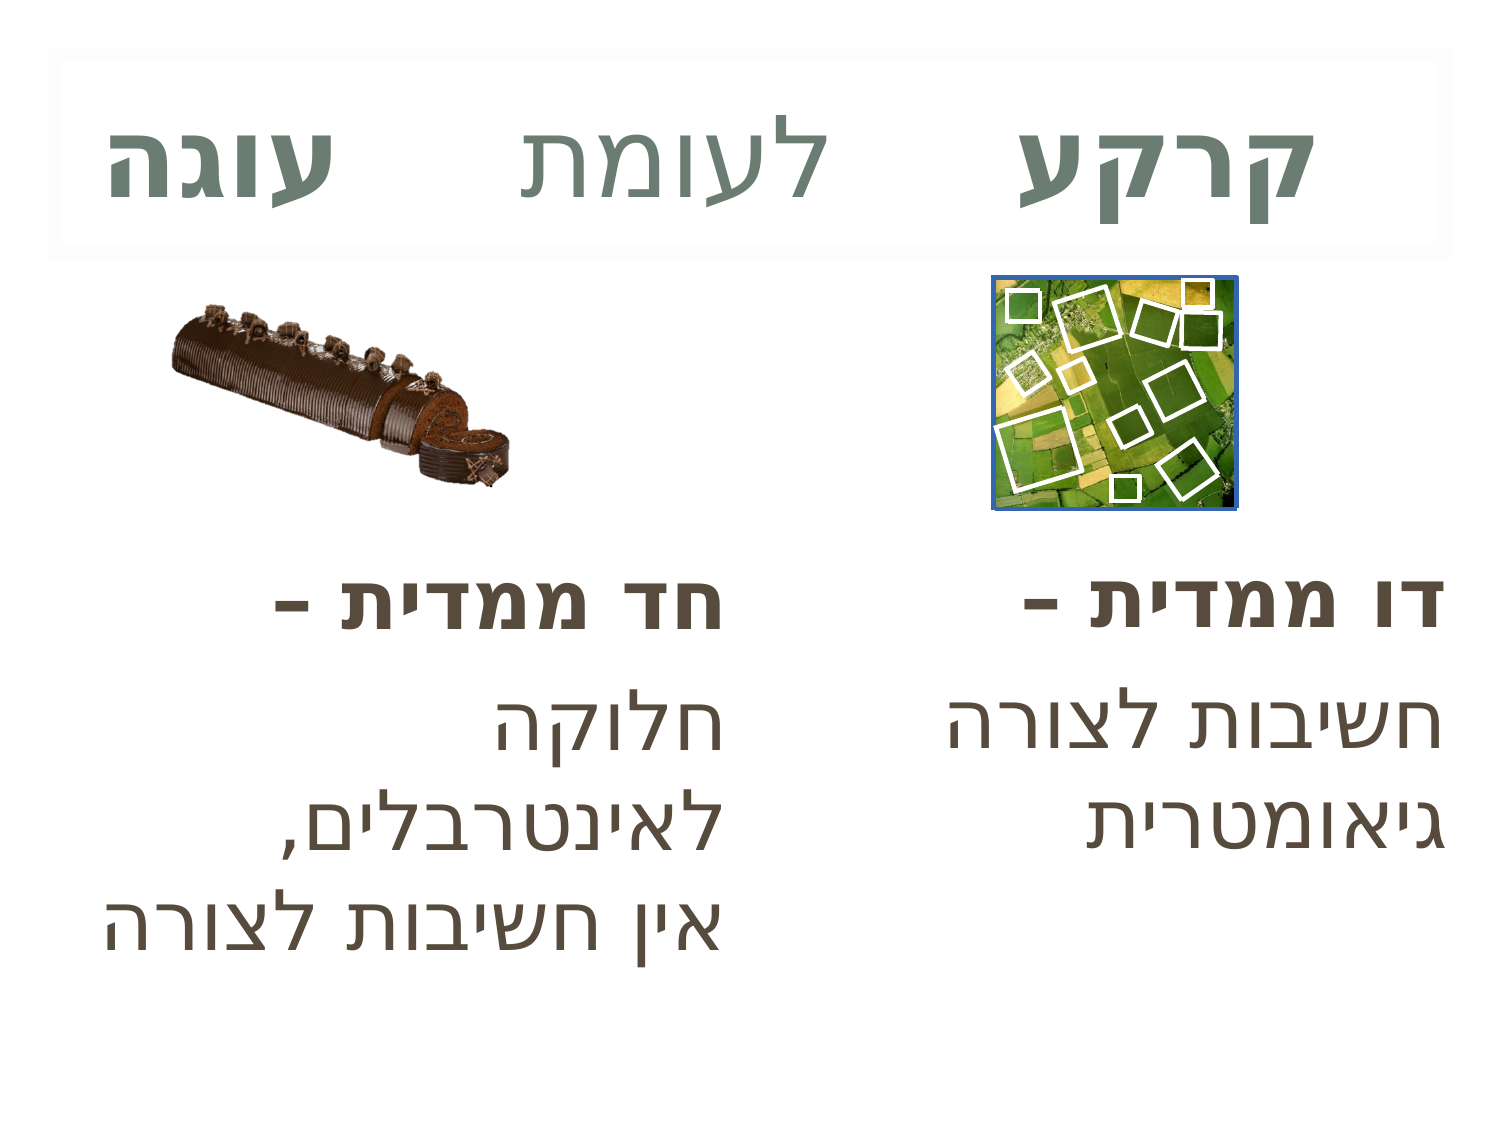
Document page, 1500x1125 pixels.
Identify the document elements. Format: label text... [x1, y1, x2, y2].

picture [45, 46, 1455, 263]
picture [156, 301, 511, 493]
text_box חד ממדית – חלוקה לאינטרבלים, אין חשיבות לצורה [17, 538, 749, 1042]
picture [1185, 282, 1210, 305]
picture [995, 279, 1235, 507]
picture [1184, 315, 1218, 346]
text_box קרקע לעומת עוגה [76, 66, 1426, 238]
picture [1000, 411, 1079, 488]
text_box דו ממדית – חשיבות לצורה גיאומטרית [749, 537, 1482, 1042]
picture [1135, 304, 1175, 342]
